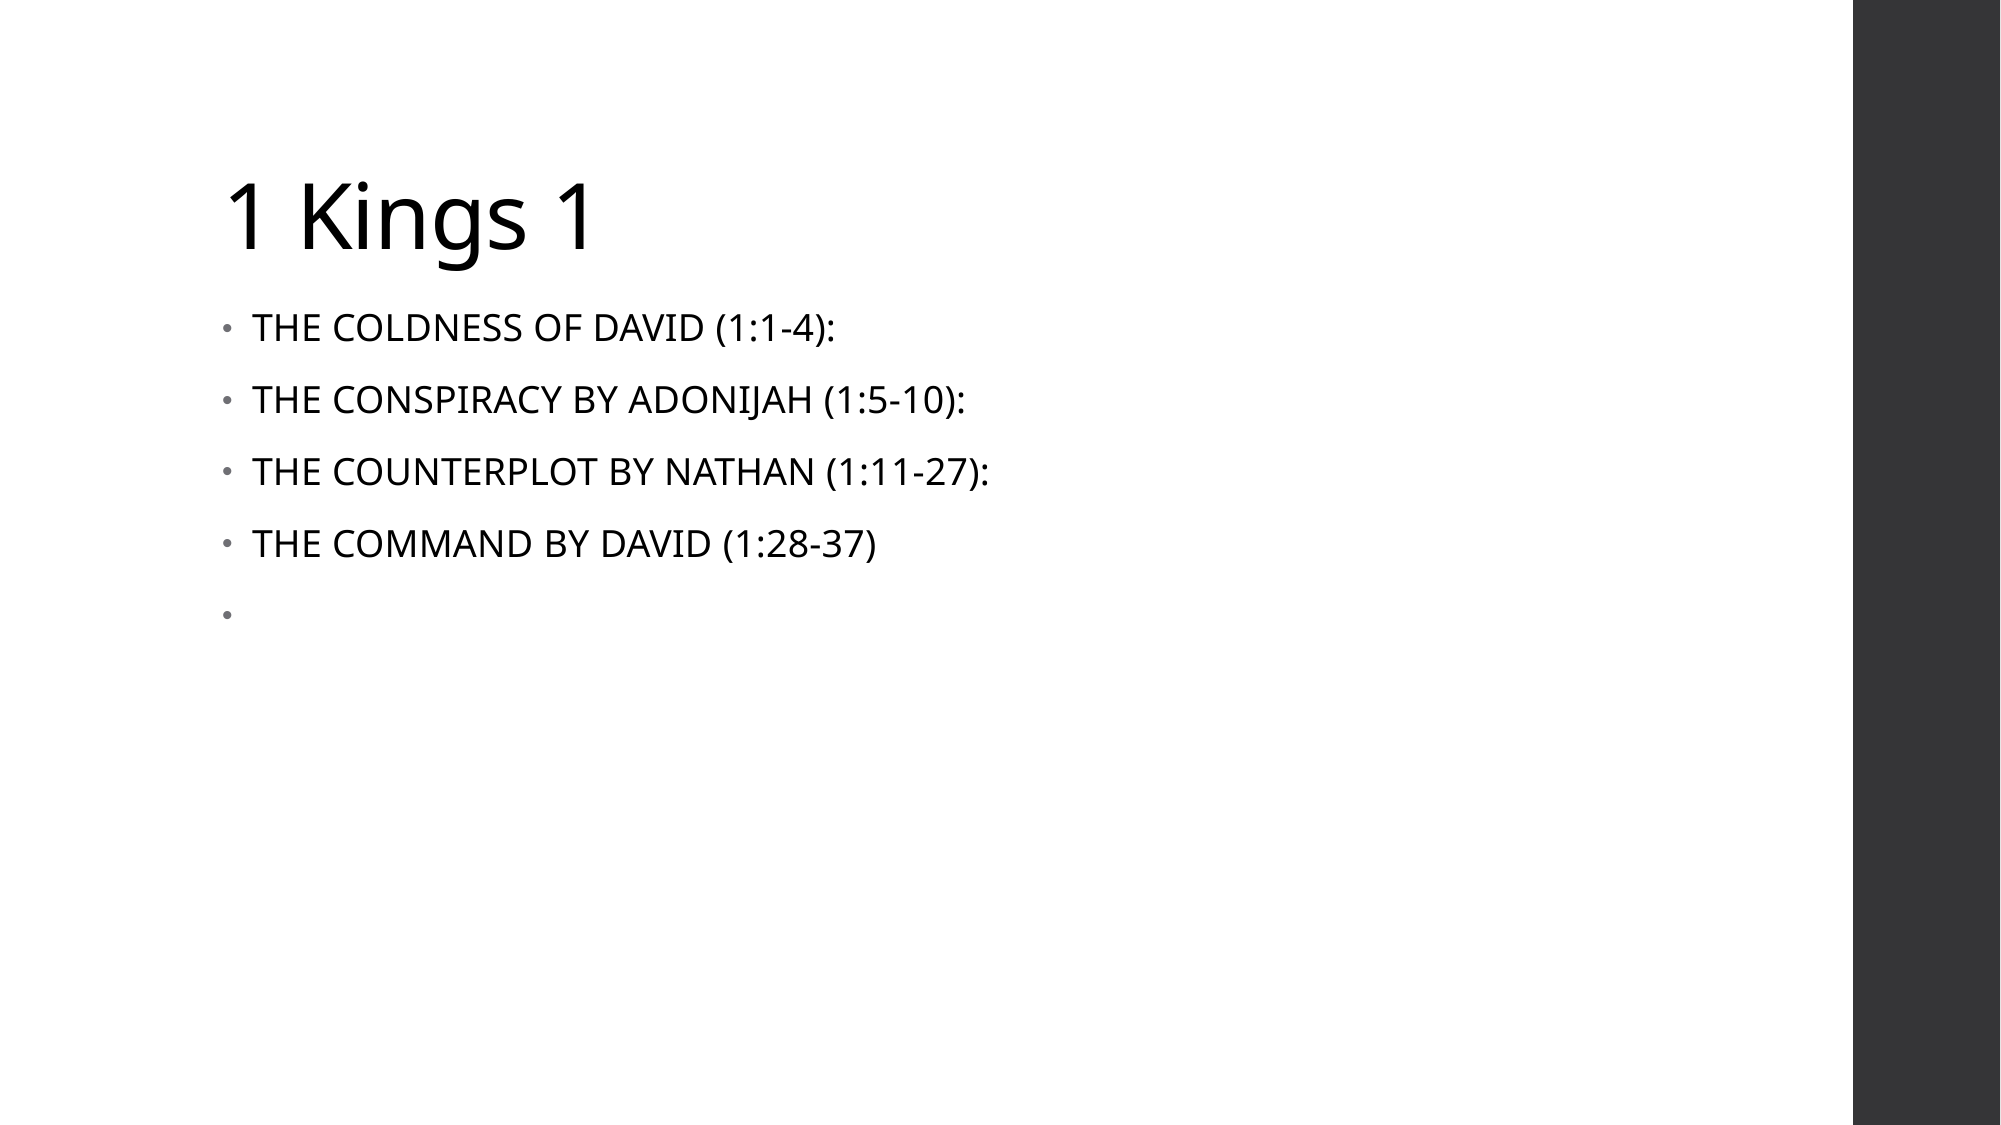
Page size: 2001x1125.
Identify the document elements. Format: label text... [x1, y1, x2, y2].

title 1 Kings 1 [206, 60, 1797, 278]
list THE COLDNESS OF DAVID (1:1-4): THE CONSPIRACY BY ADONIJAH (1:5-10): THE COUNTERPLOT BY NATHAN (1:11-27): THE COMMAND BY DAVID (1:28-37) [206, 299, 1617, 1014]
